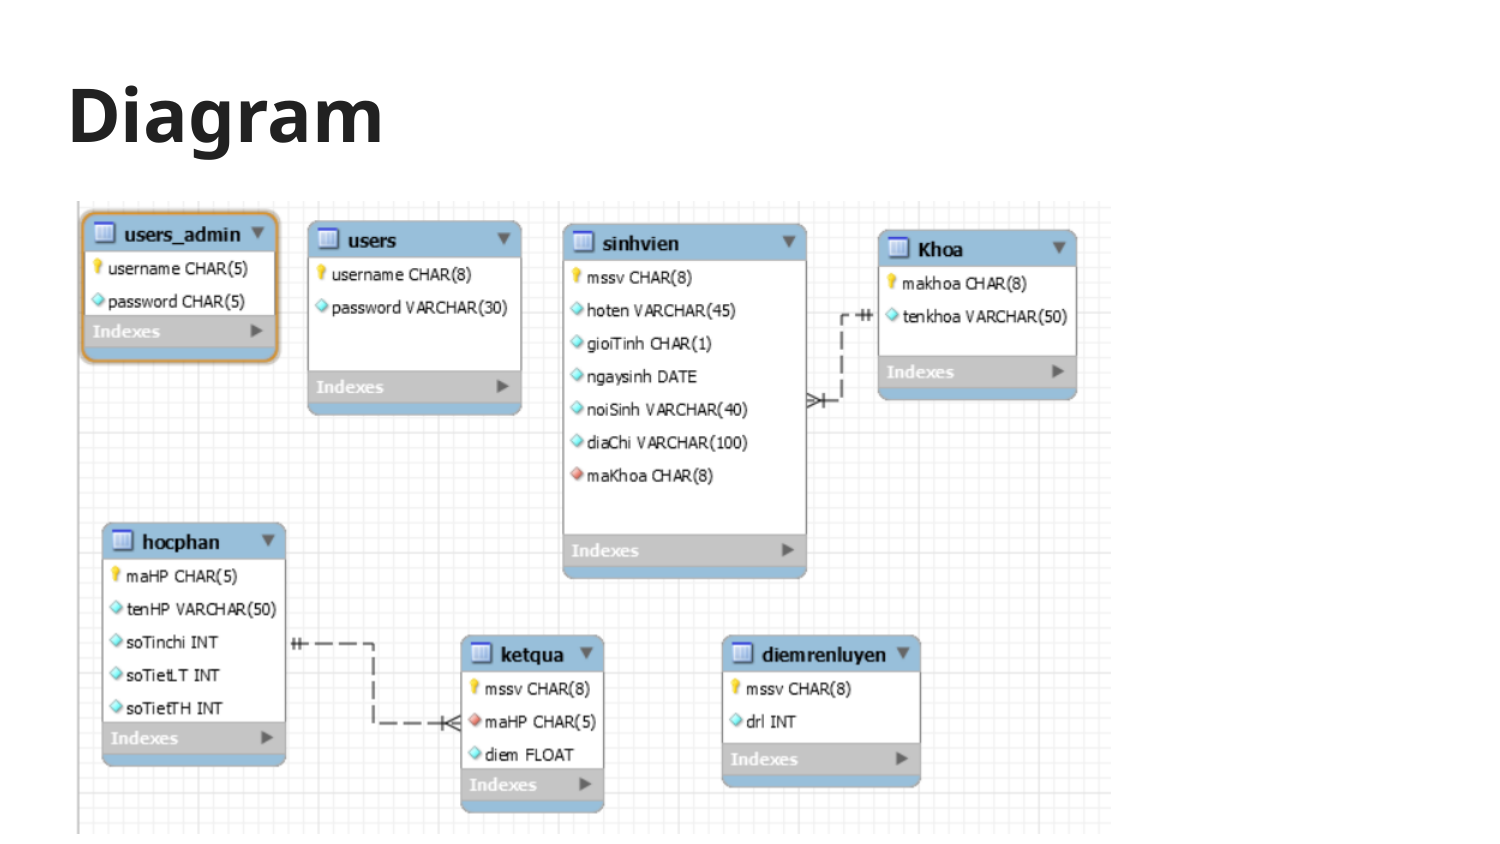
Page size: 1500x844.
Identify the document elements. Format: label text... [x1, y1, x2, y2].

title Diagram [51, 48, 1449, 180]
picture [76, 201, 1111, 834]
